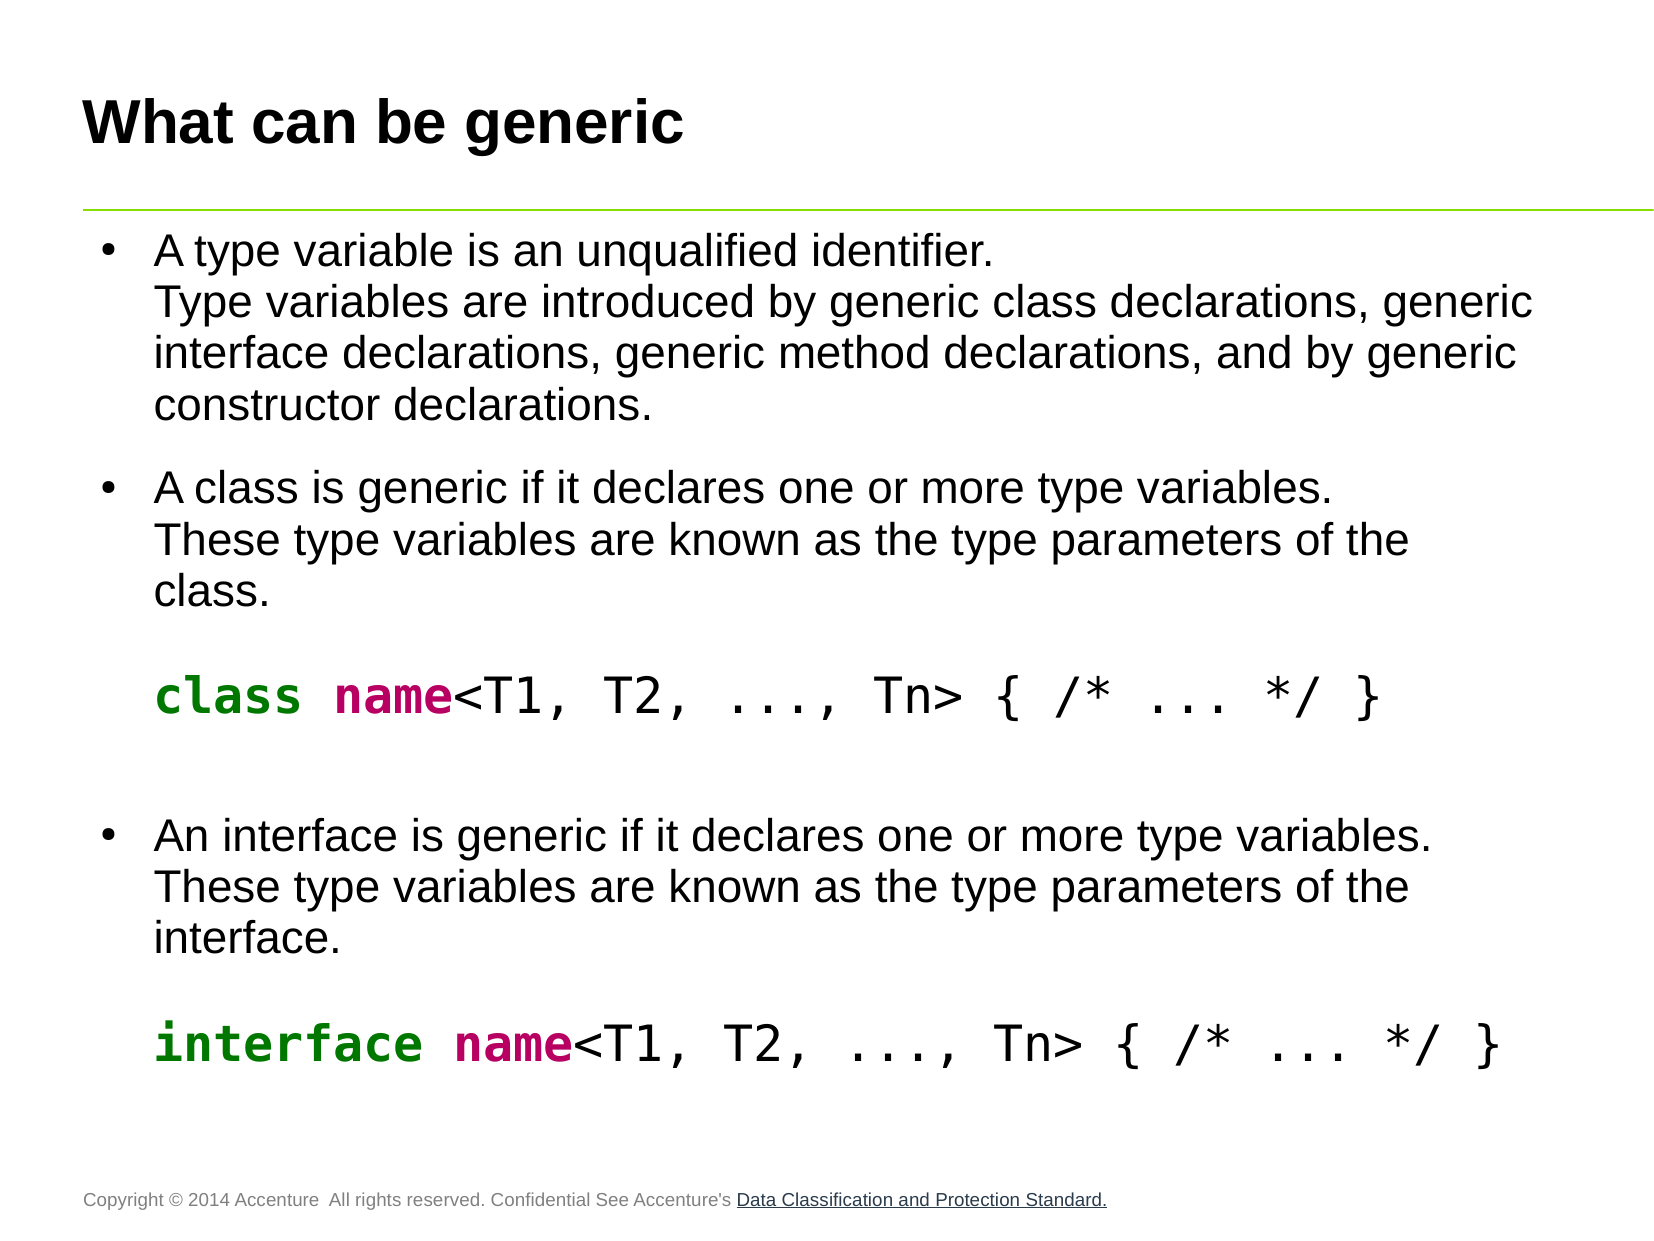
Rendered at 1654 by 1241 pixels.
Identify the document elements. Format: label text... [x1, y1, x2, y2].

list A type variable is an unqualified identifier. Type variables are introduced by generic class declarations, generic interface declarations, generic method declarations, and by generic constructor declarations. A class is generic if it declares one or more type variables. These type variables are known as the type parameters of the class. class name<T1, T2, ..., Tn> { /* ... */ } An interface is generic if it declares one or more type variables. These type variables are known as the type parameters of the interface. interface name<T1, T2, ..., Tn> { /* ... */ } [82, 225, 1538, 1186]
title What can be generic [82, 49, 1571, 196]
